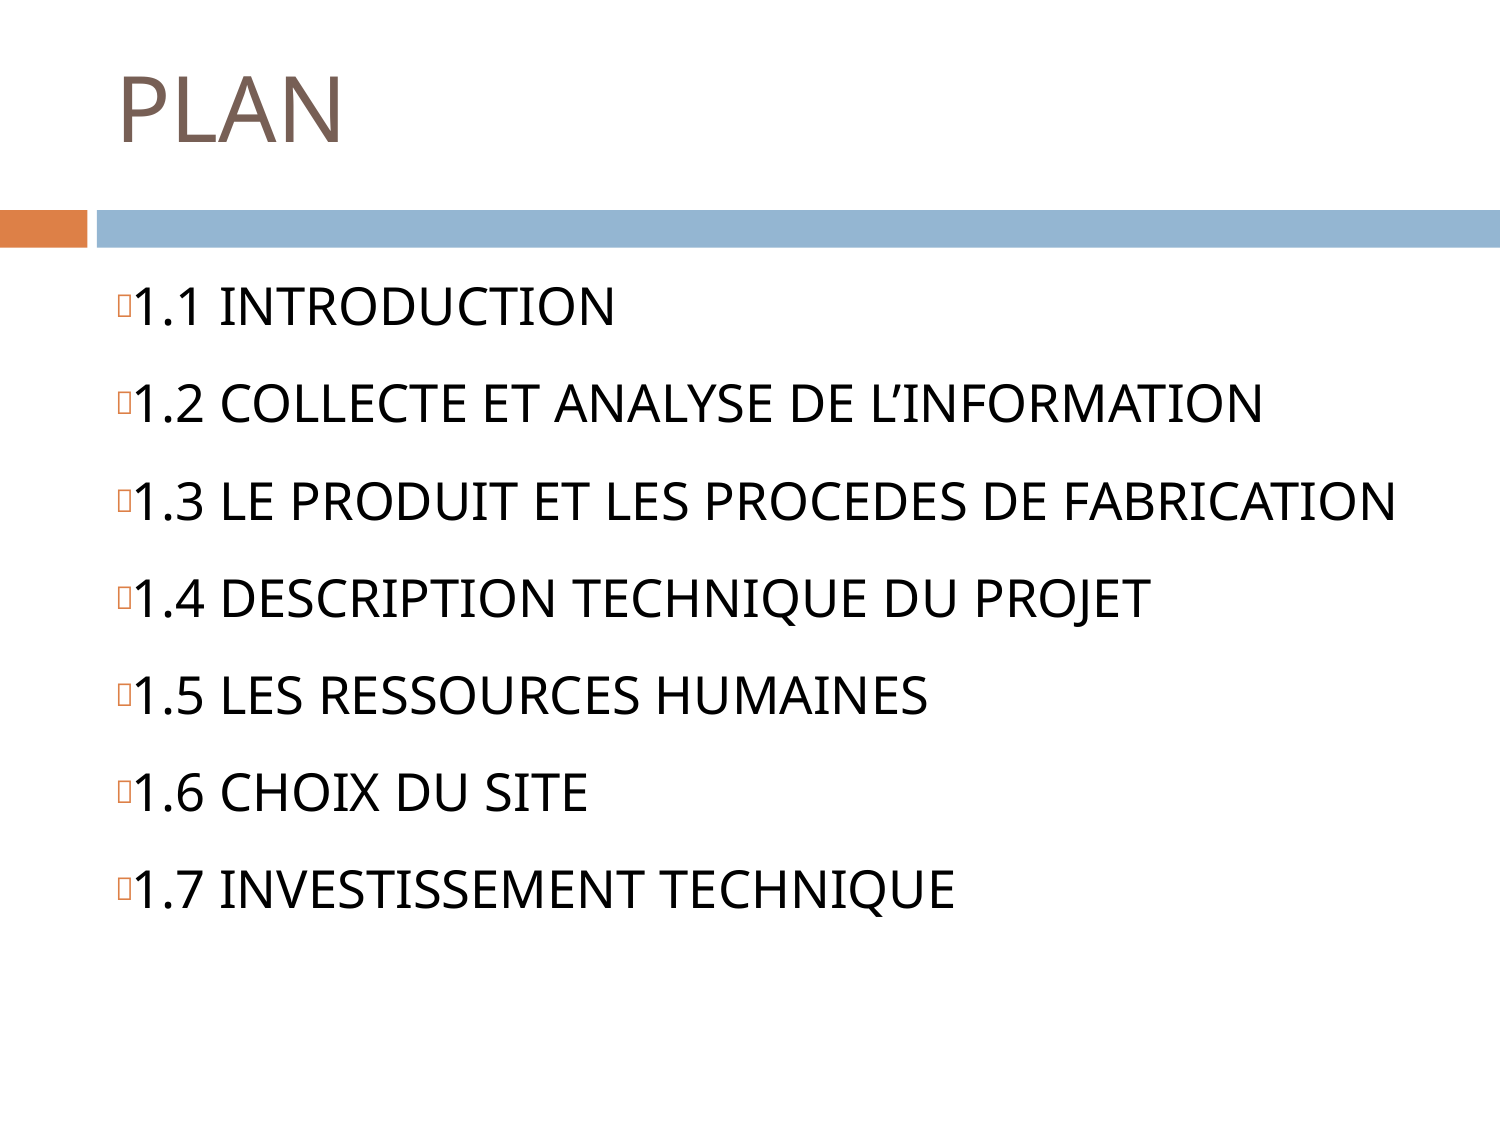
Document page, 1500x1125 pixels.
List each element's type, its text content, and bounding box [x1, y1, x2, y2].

title PLAN [100, 37, 1439, 200]
list 1.1 INTRODUCTION 1.2 COLLECTE ET ANALYSE DE L’INFORMATION 1.3 LE PRODUIT ET LES PROCEDES DE FABRICATION 1.4 DESCRIPTION TECHNIQUE DU PROJET 1.5 LES RESSOURCES HUMAINES 1.6 CHOIX DU SITE 1.7 INVESTISSEMENT TECHNIQUE [100, 262, 1439, 1001]
